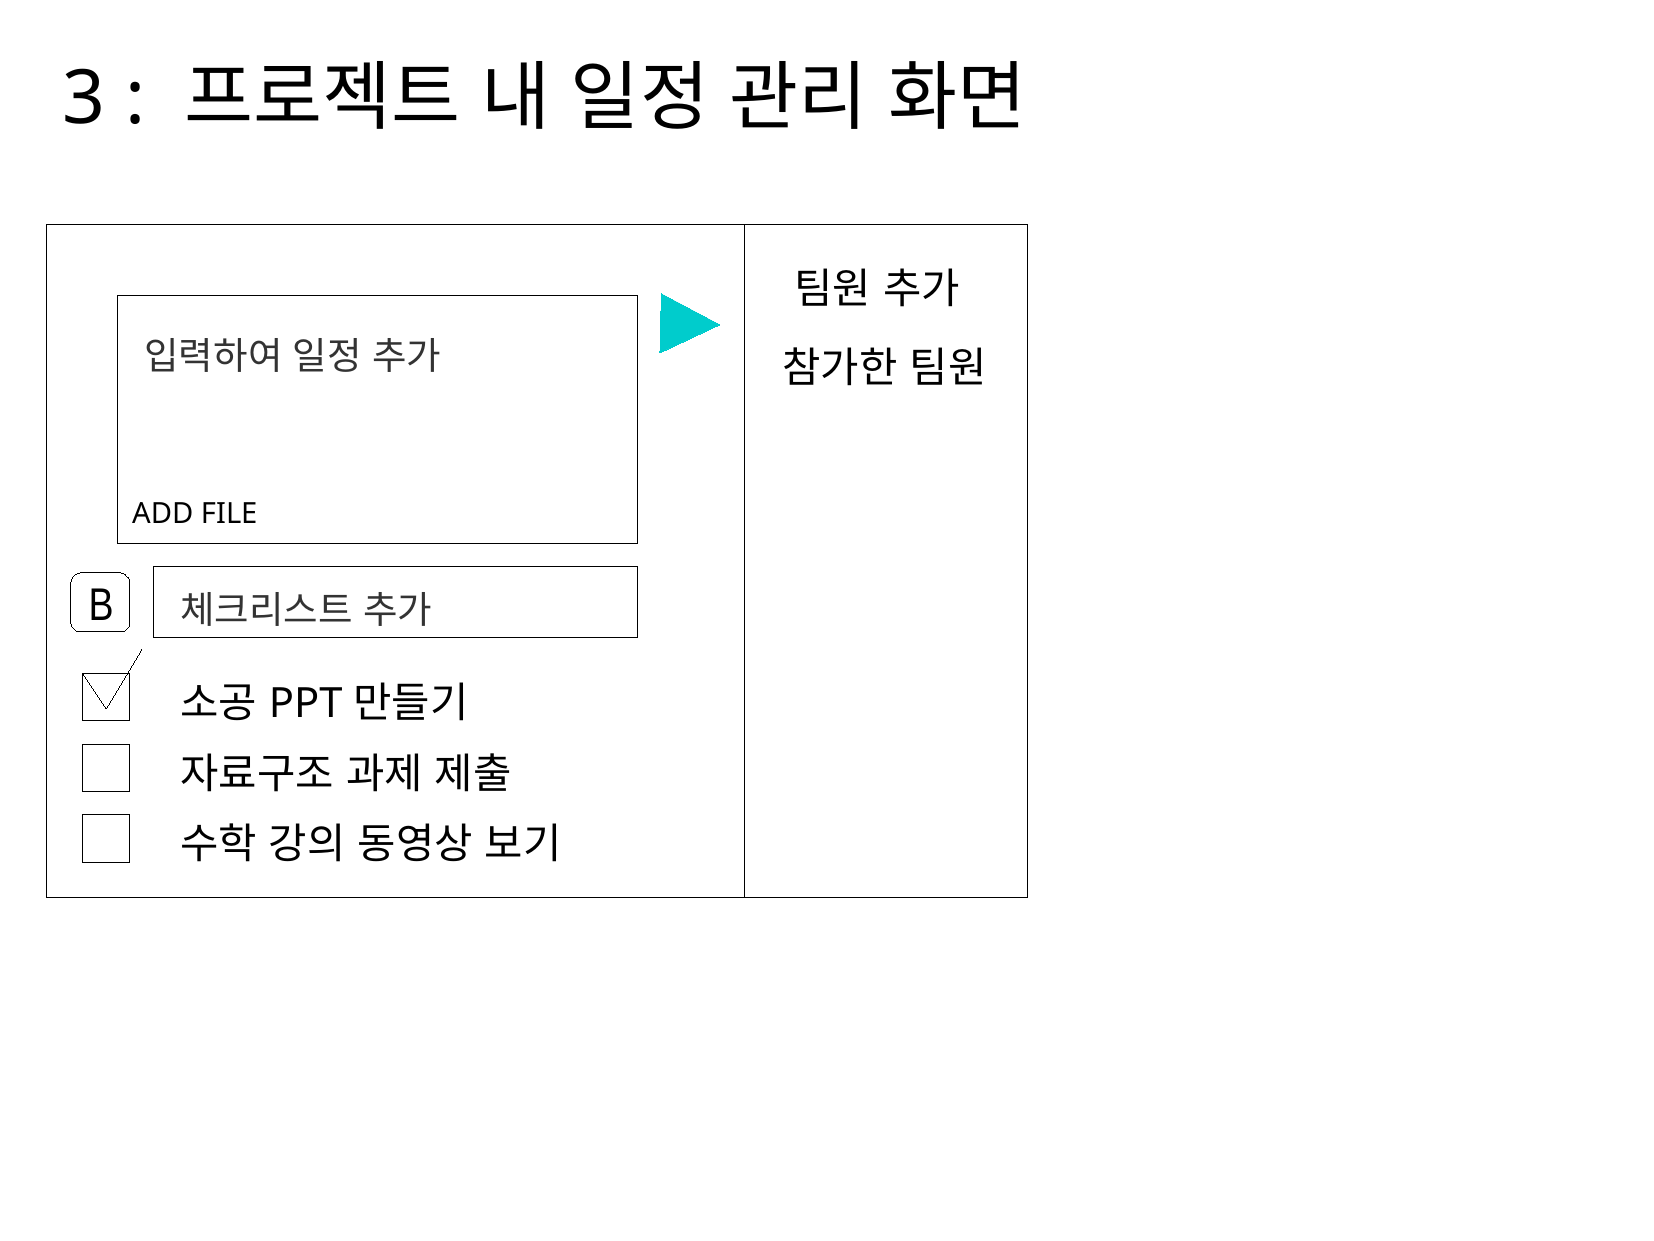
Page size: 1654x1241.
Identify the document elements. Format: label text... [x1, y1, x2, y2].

text_box 소공 PPT 만들기 [165, 661, 603, 725]
text_box 팀원 추가 [779, 248, 978, 312]
text_box 3 : 프로젝트 내 일정 관리 화면 [48, 28, 1229, 130]
text_box 참가한 팀원 [767, 326, 1016, 390]
text_box B [73, 569, 117, 637]
text_box 수학 강의 동영상 보기 [165, 803, 603, 915]
text_box 자료구조 과제 제출 [165, 732, 567, 796]
text_box [745, 224, 1028, 898]
text_box 체크리스트 추가 [378, 572, 499, 631]
text_box 입력하여 일정 추가 [129, 318, 532, 484]
text_box [46, 224, 744, 898]
text_box ADD FILE [117, 484, 378, 650]
